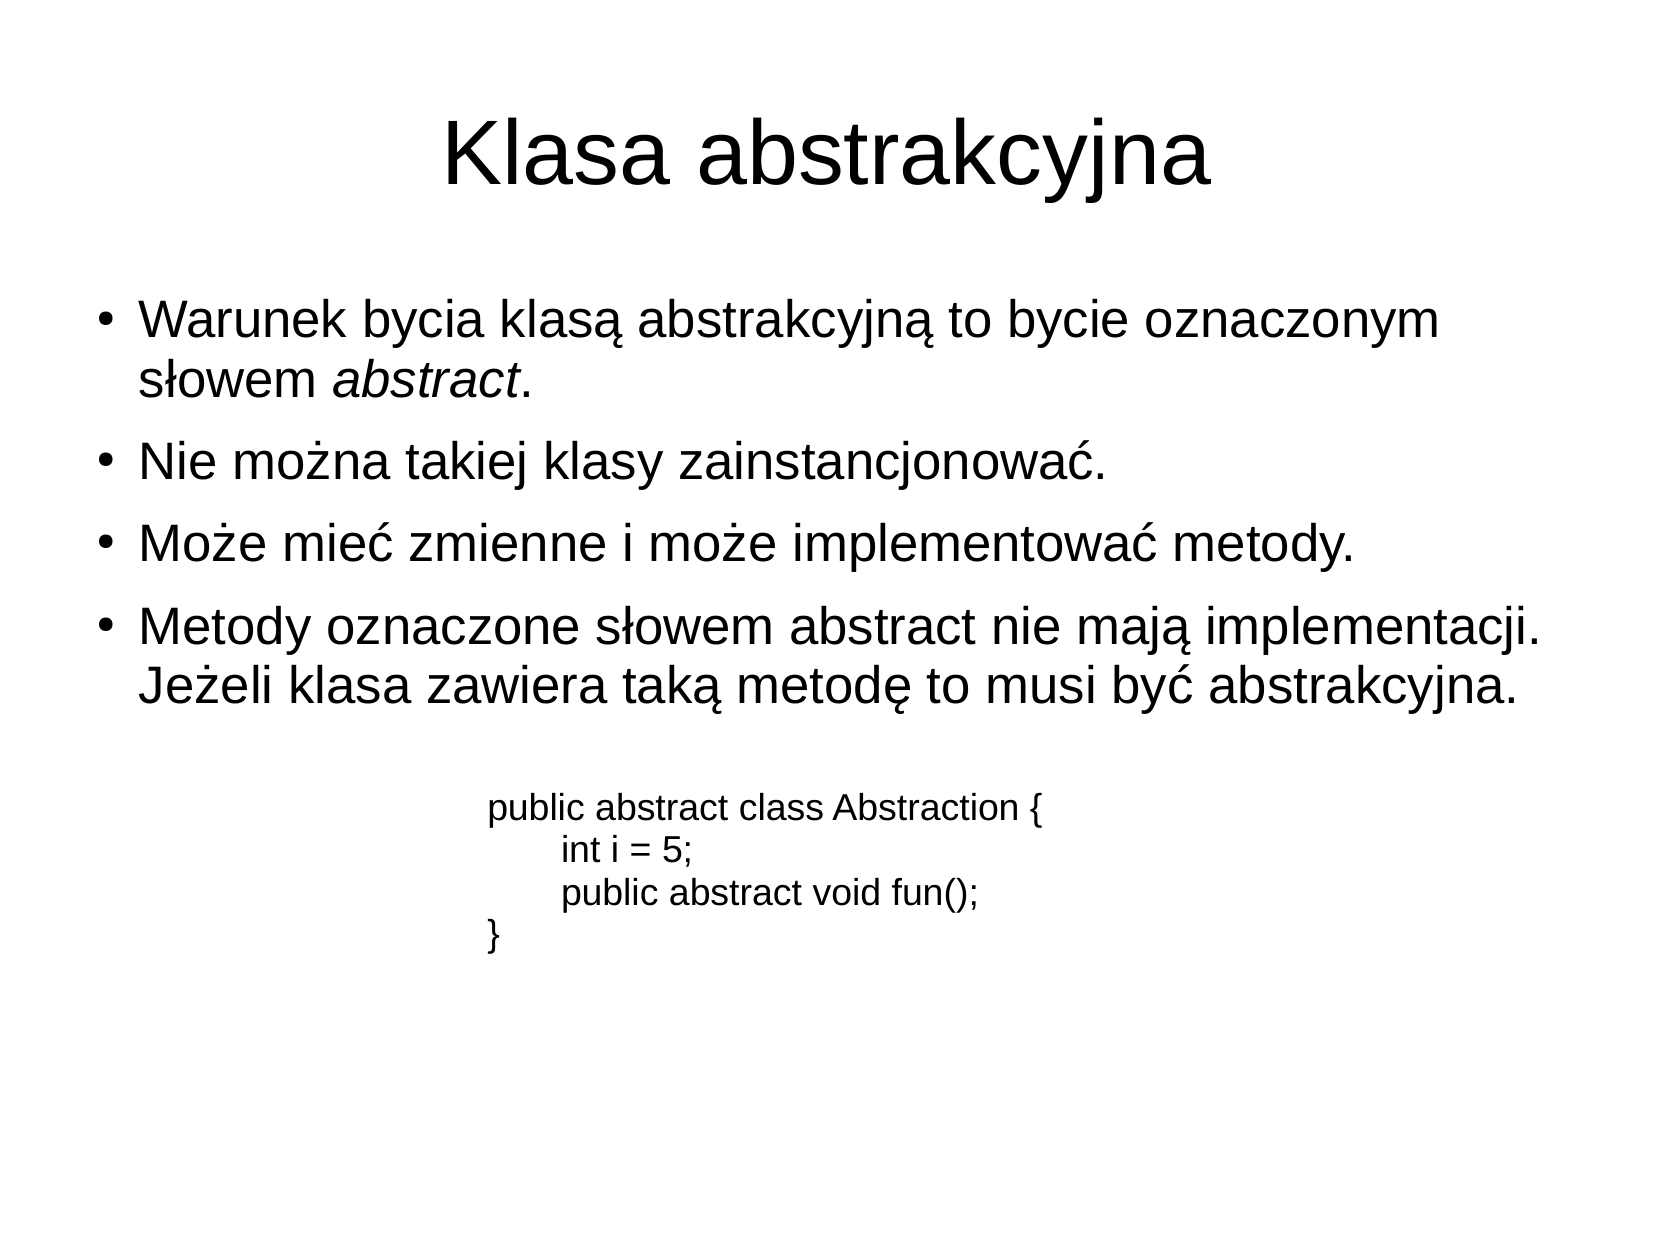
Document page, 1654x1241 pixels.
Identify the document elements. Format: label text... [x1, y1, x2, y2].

list Warunek bycia klasą abstrakcyjną to bycie oznaczonym słowem abstract. Nie można takiej klasy zainstancjonować. Może mieć zmienne i może implementować metody. Metody oznaczone słowem abstract nie mają implementacji. Jeżeli klasa zawiera taką metodę to musi być abstrakcyjna. [82, 290, 1571, 756]
text_box public abstract class Abstraction { int i = 5; public abstract void fun(); } [472, 779, 1430, 963]
title Klasa abstrakcyjna [82, 49, 1571, 257]
